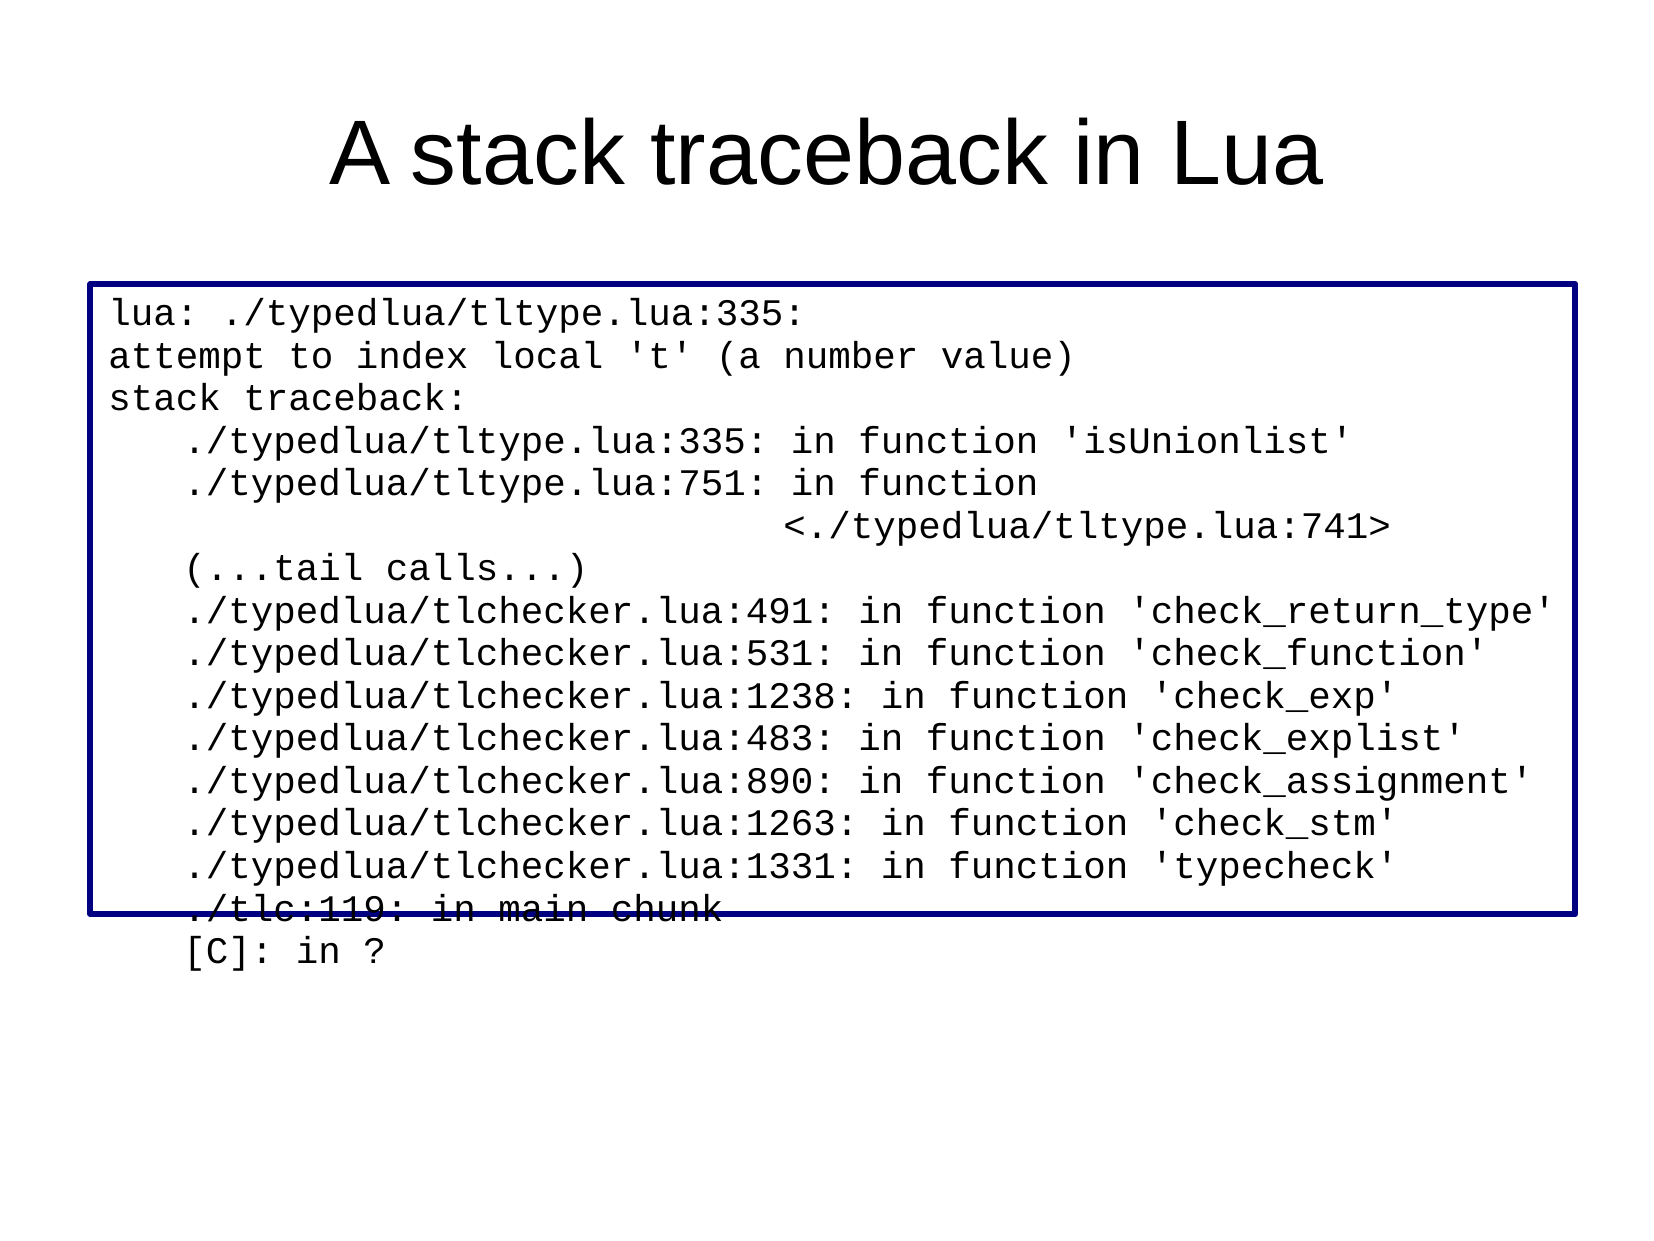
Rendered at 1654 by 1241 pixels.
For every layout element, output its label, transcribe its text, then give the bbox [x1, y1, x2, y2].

title A stack traceback in Lua [82, 49, 1571, 257]
text_box lua: ./typedlua/tltype.lua:335: attempt to index local 't' (a number value) stack traceback: ./typedlua/tltype.lua:335: in function 'isUnionlist' ./typedlua/tltype.lua:751: in function <./typedlua/tltype.lua:741> (...tail calls...) ./typedlua/tlchecker.lua:491: in function 'check_return_type' ./typedlua/tlchecker.lua:531: in function 'check_function' ./typedlua/tlchecker.lua:1238: in function 'check_exp' ./typedlua/tlchecker.lua:483: in function 'check_explist' ./typedlua/tlchecker.lua:890: in function 'check_assignment' ./typedlua/tlchecker.lua:1263: in function 'check_stm' ./typedlua/tlchecker.lua:1331: in function 'typecheck' ./tlc:119: in main chunk [C]: in ? [90, 284, 1576, 915]
